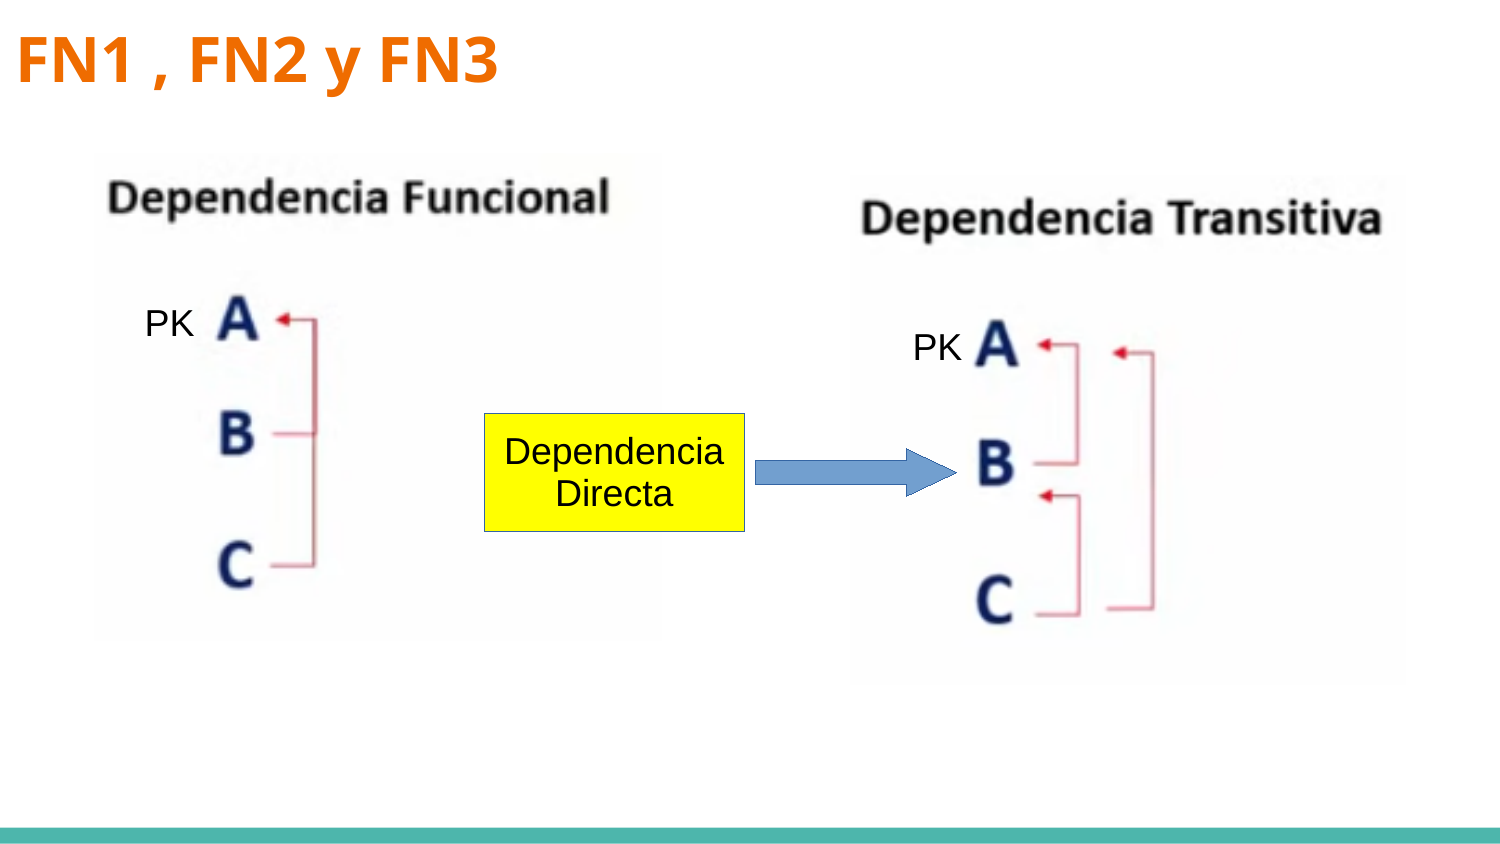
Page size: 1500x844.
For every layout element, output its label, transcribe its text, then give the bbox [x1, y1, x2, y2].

picture [94, 153, 662, 641]
text_box PK [129, 295, 260, 353]
picture [850, 175, 1406, 686]
title FN1 , FN2 y FN3 [0, 0, 1398, 116]
text_box PK [897, 318, 1028, 376]
text_box [755, 448, 957, 497]
text_box Dependencia Directa [484, 413, 745, 532]
